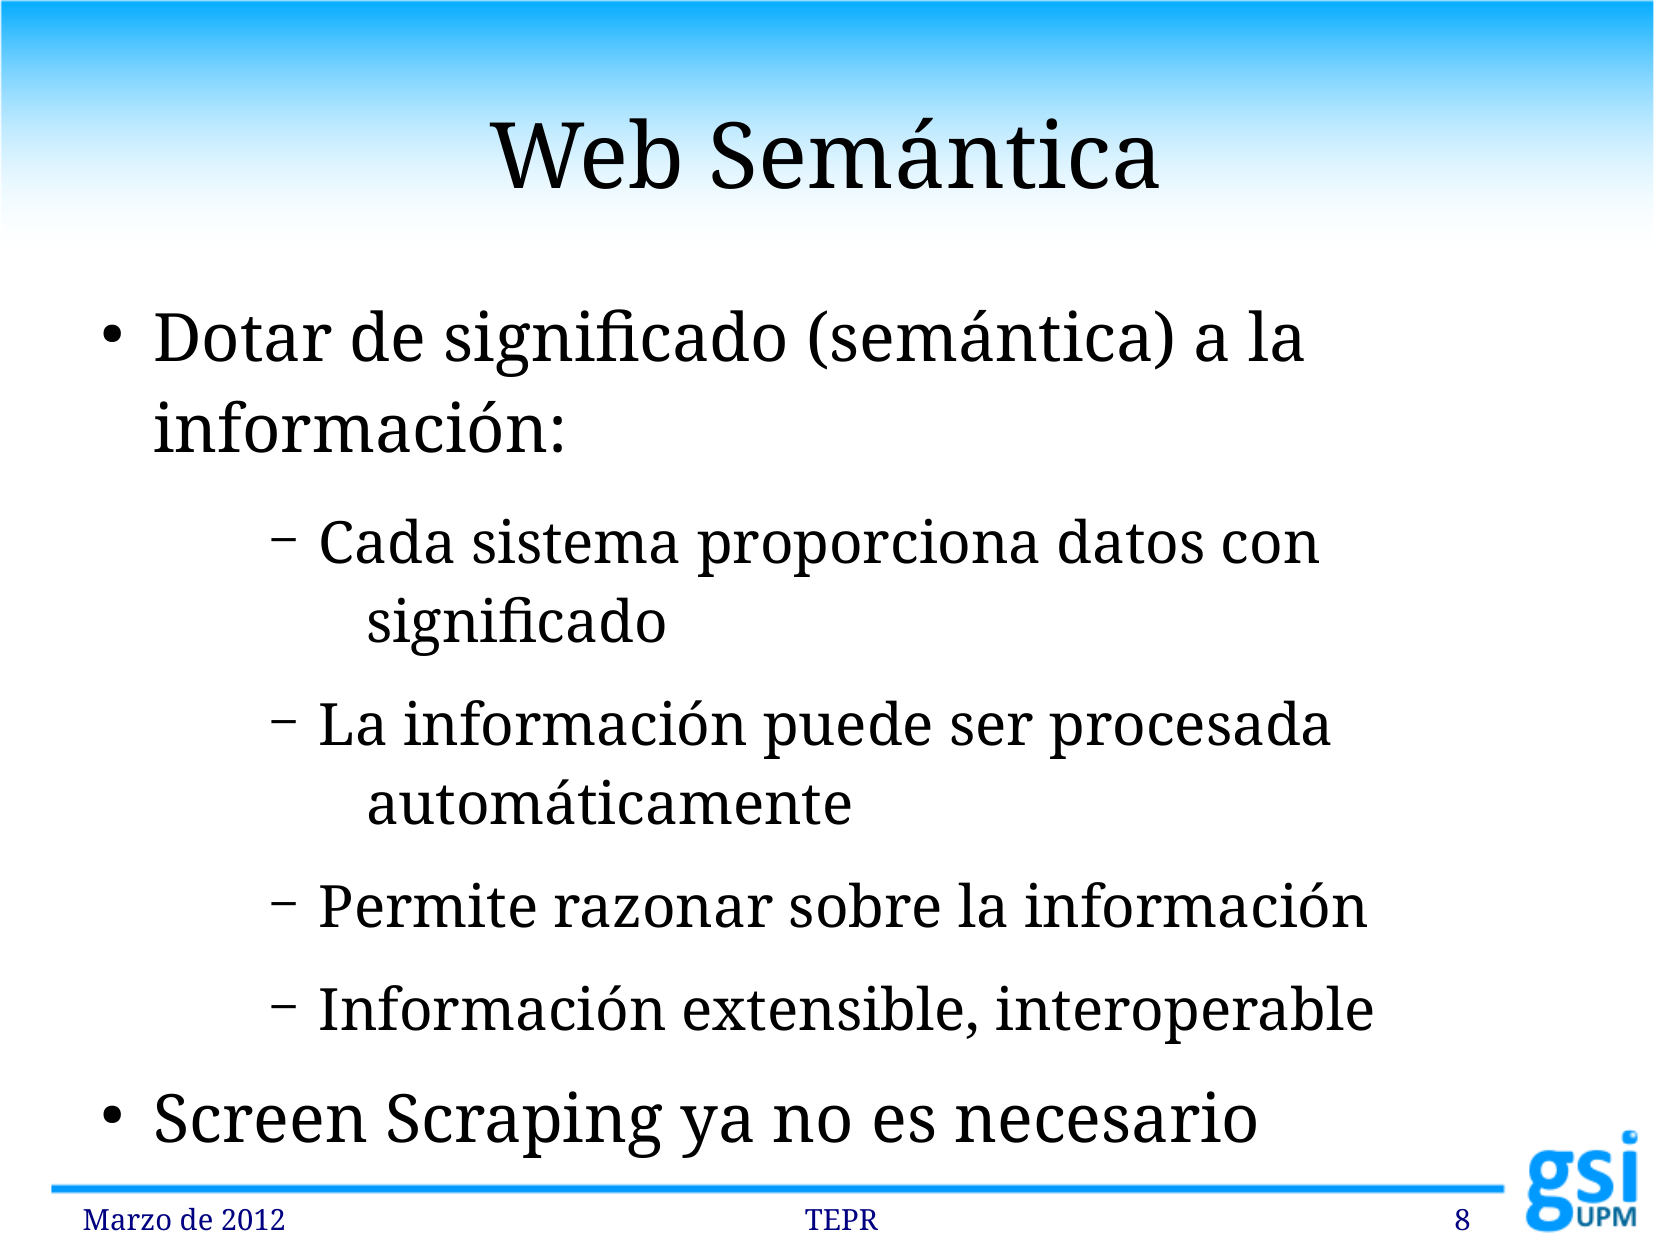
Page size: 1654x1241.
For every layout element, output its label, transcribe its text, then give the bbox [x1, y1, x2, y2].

list Dotar de significado (semántica) a la información: Cada sistema proporciona datos con significado La información puede ser procesada automáticamente Permite razonar sobre la información Información extensible, interoperable Screen Scraping ya no es necesario [82, 290, 1571, 1109]
picture [0, 0, 1654, 1241]
title Web Semántica [82, 49, 1571, 257]
